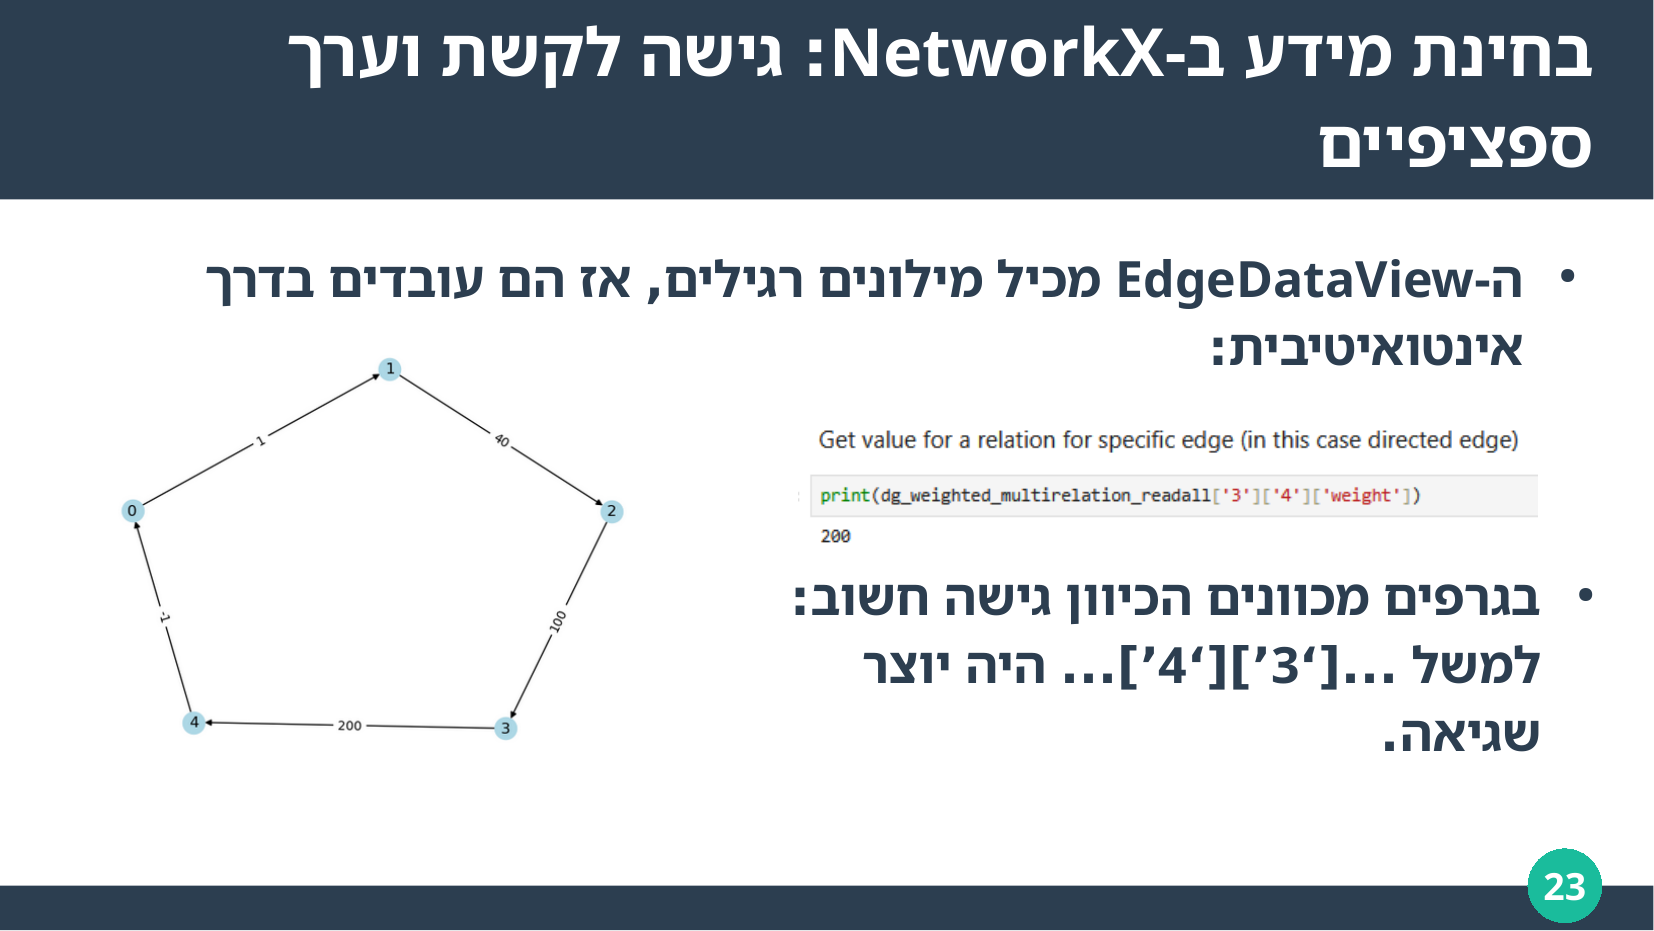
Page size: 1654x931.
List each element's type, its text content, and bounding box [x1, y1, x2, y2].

picture [798, 412, 1538, 552]
picture [85, 337, 638, 755]
list ה-EdgeDataView מכיל מילונים רגילים, אז הם עובדים בדרך אינטואיטיבית: [58, 243, 1595, 864]
list בגרפים מכוונים הכיוון גישה חשוב: למשל ...[‘3’][‘4’]... היה יוצר שגיאה. [749, 562, 1613, 788]
title בחינת מידע ב-NetworkX: גישה לקשת וערך ספציפיים [58, 36, 1595, 155]
